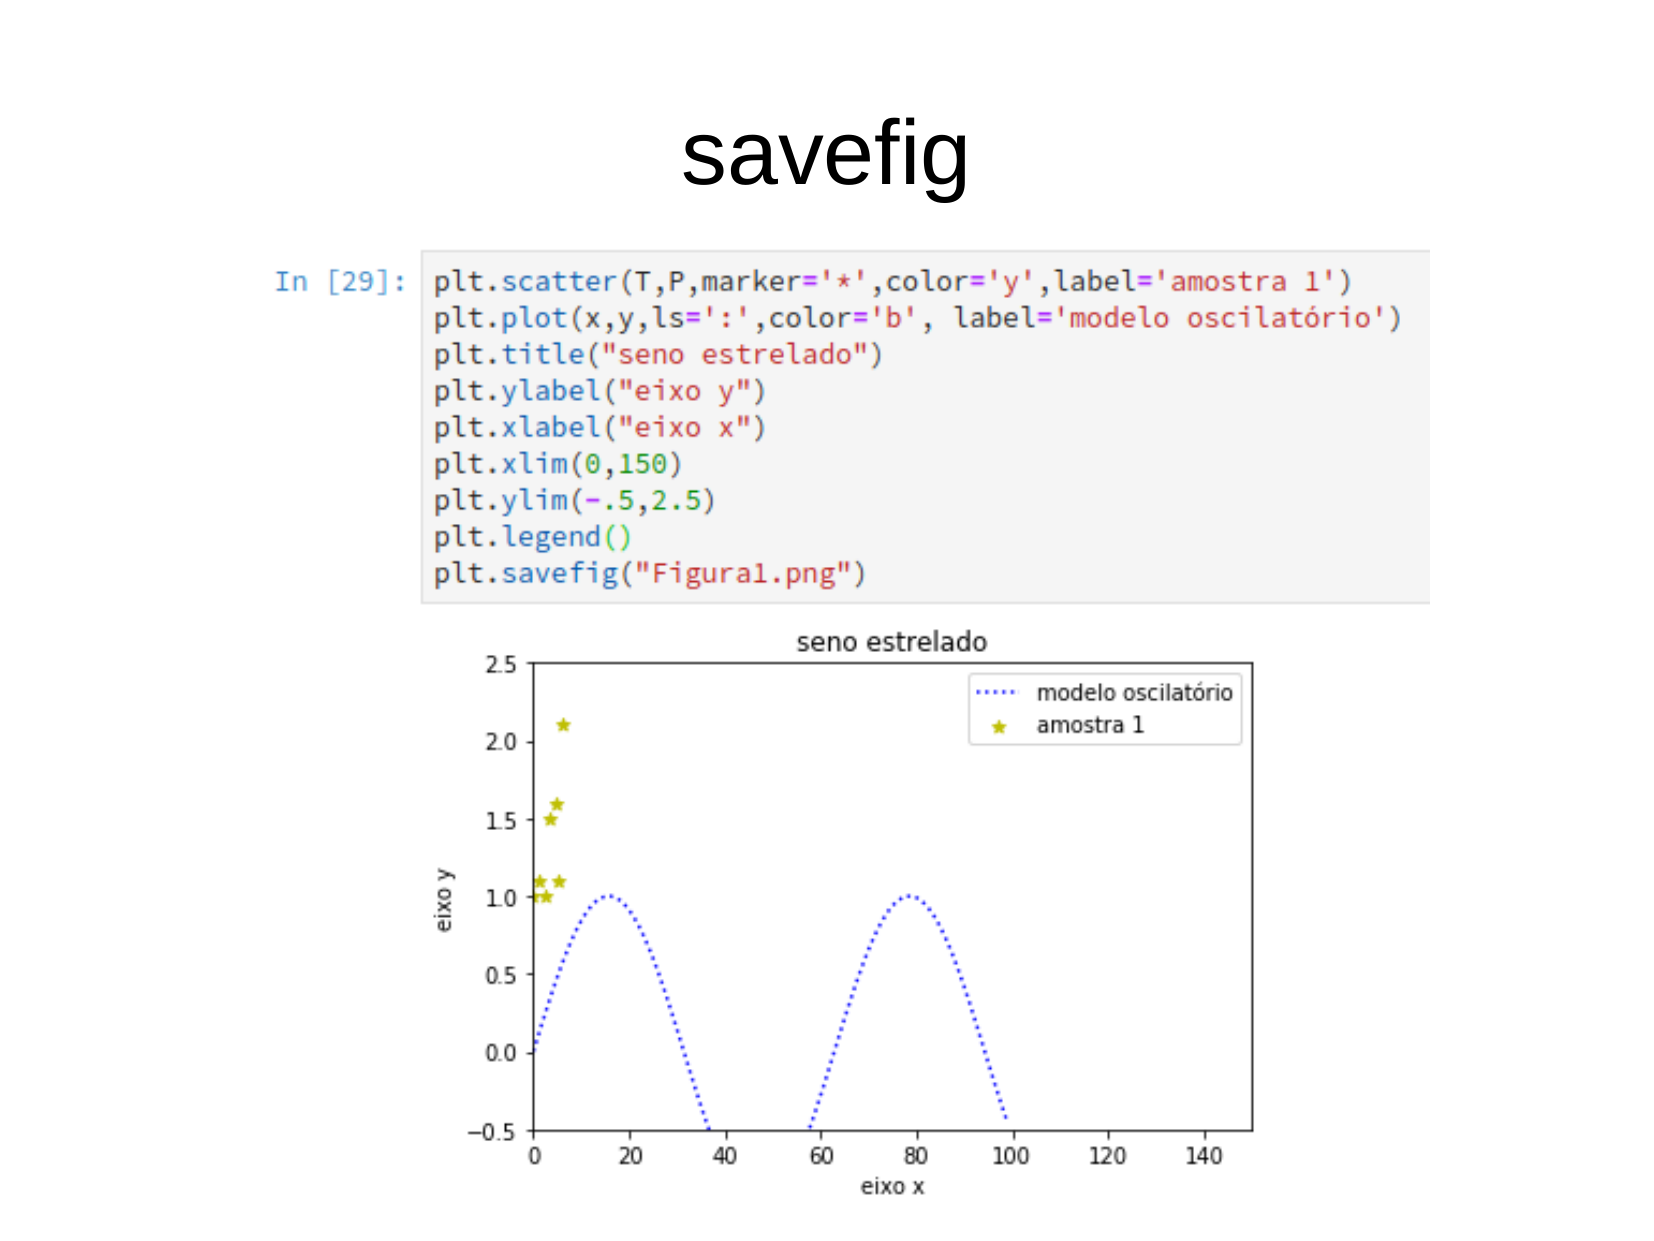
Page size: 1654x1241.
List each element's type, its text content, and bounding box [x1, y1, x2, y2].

title savefig [82, 49, 1571, 257]
picture [254, 212, 1430, 1229]
